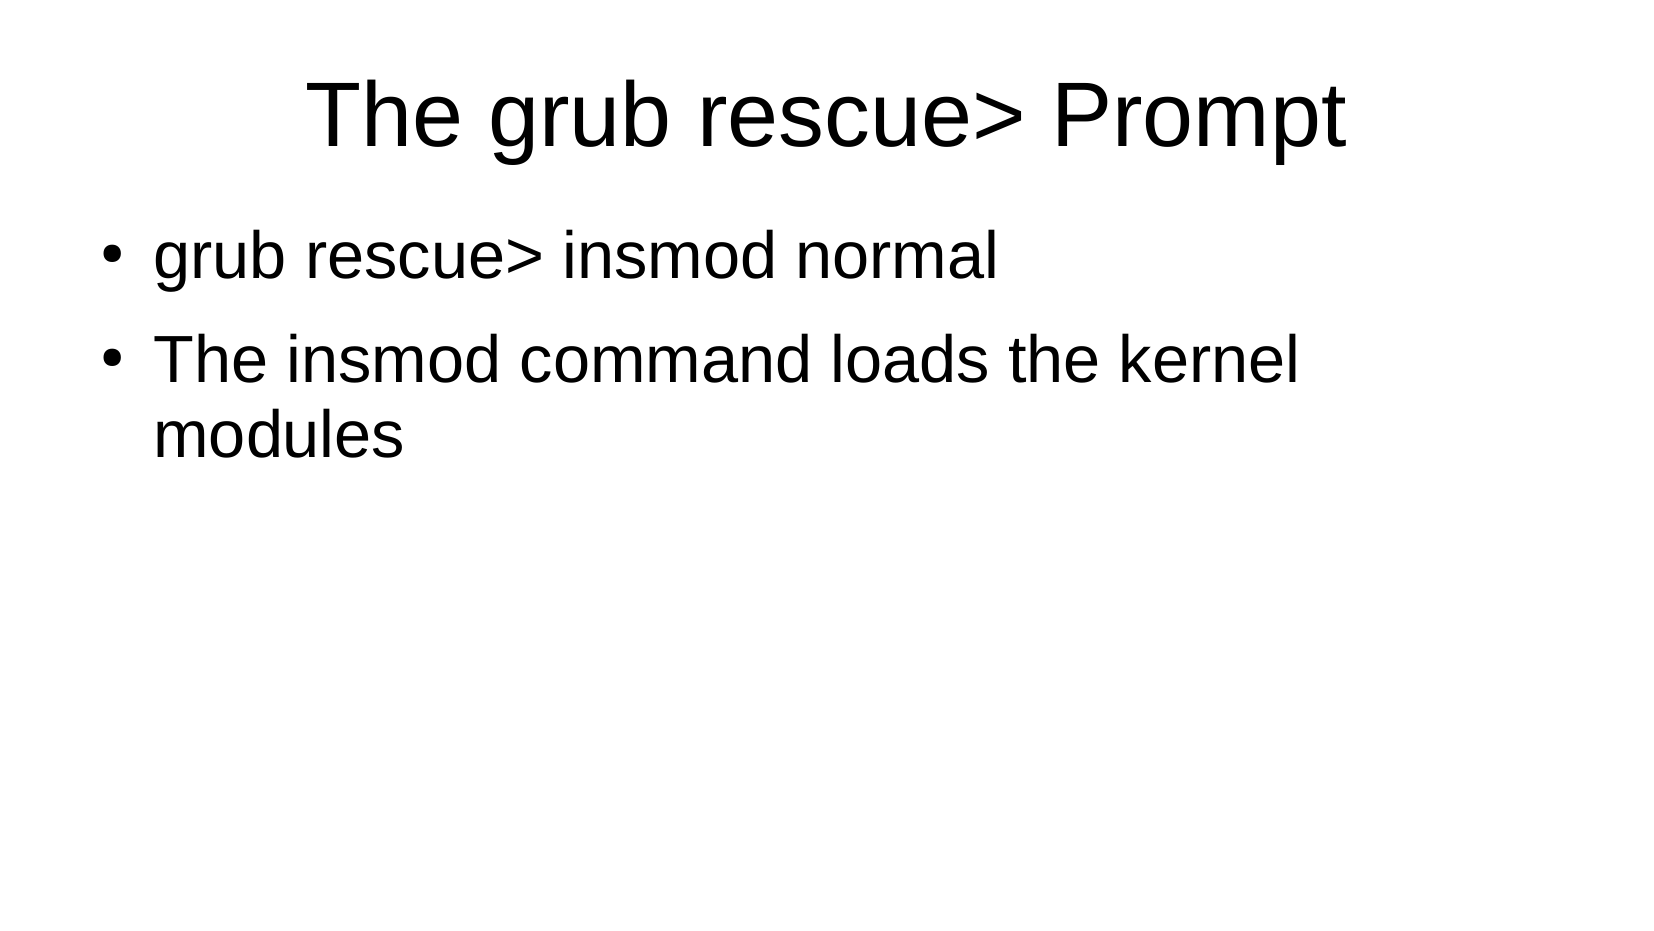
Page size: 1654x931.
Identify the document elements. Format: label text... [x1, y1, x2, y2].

list grub rescue> insmod normal The insmod command loads the kernel modules [82, 217, 1571, 758]
title The grub rescue> Prompt [82, 37, 1571, 193]
